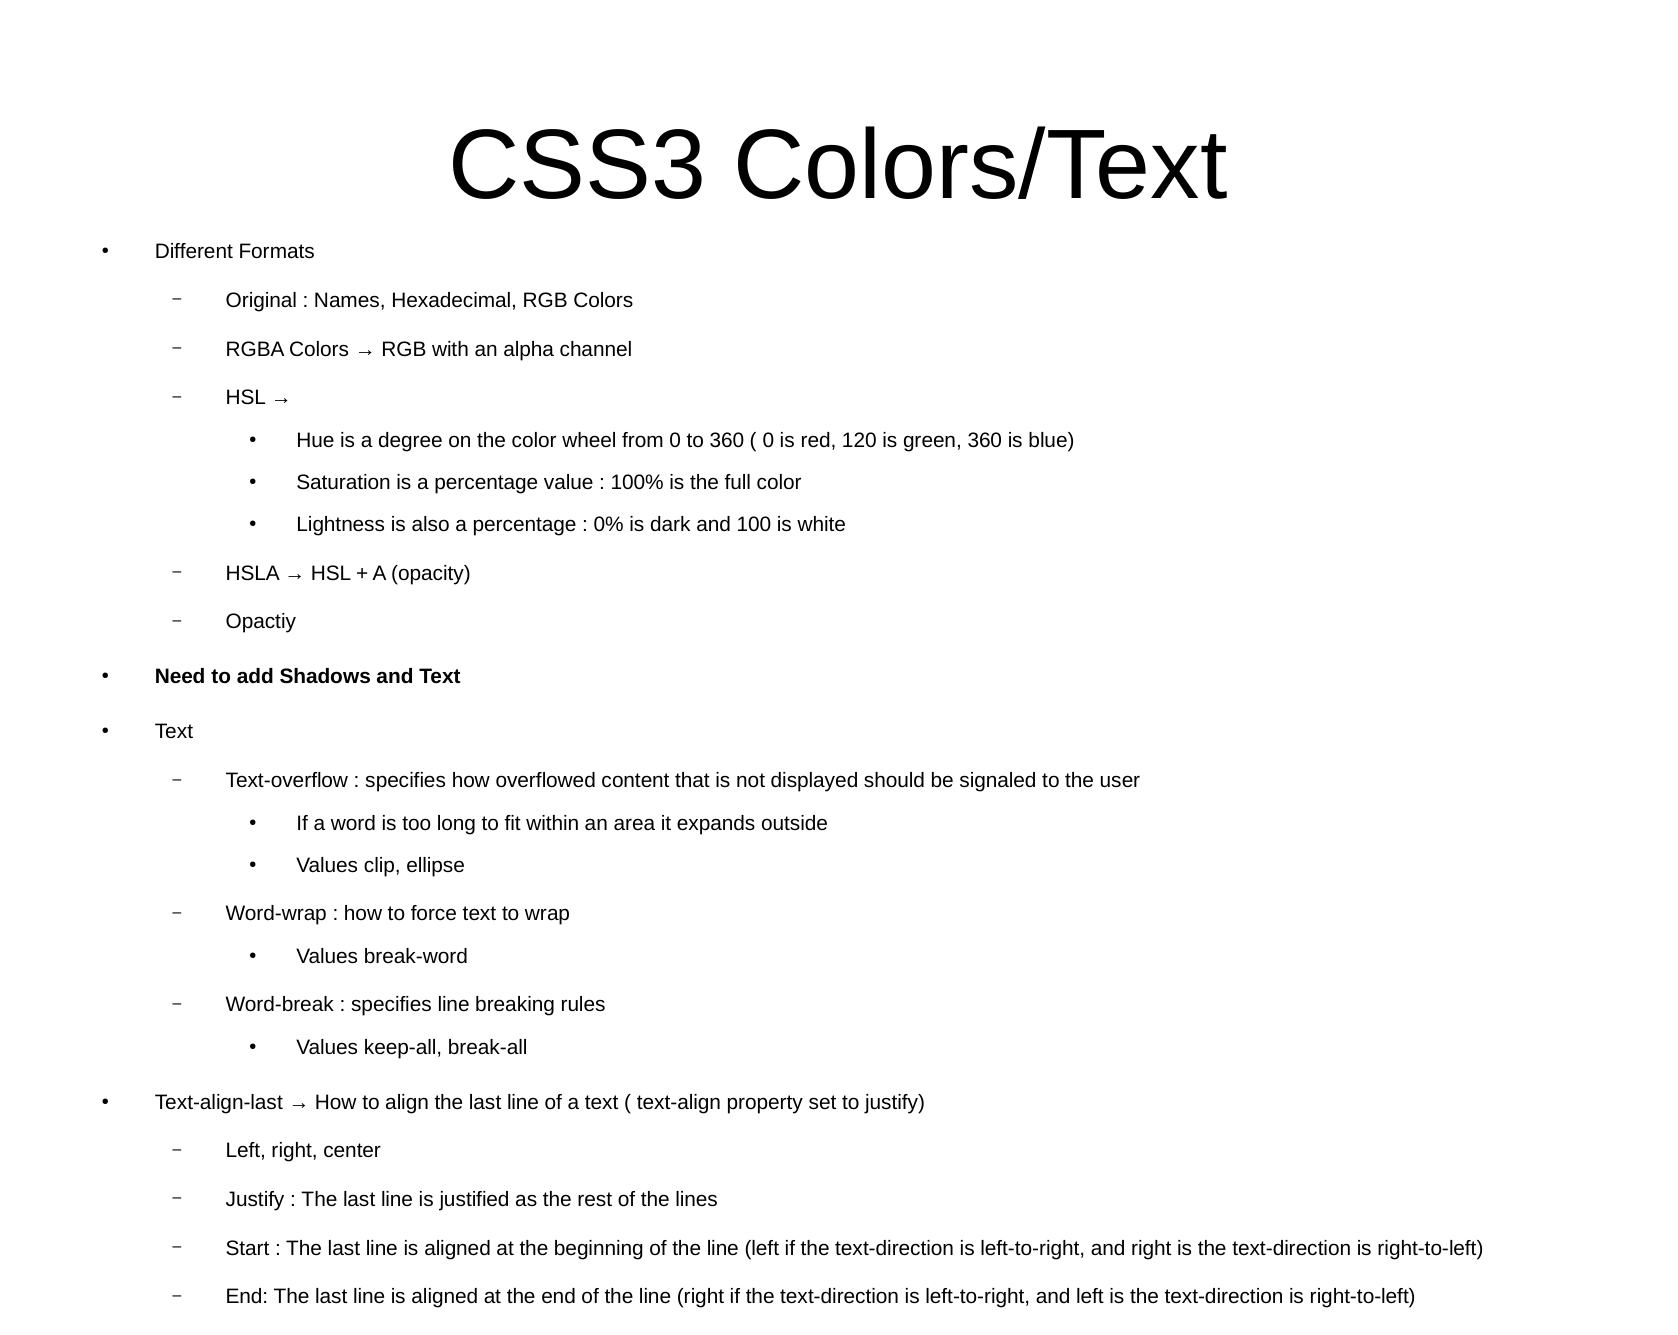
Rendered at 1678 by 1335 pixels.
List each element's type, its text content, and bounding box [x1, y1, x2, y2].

list Different Formats Original : Names, Hexadecimal, RGB Colors RGBA Colors → RGB with an alpha channel HSL → Hue is a degree on the color wheel from 0 to 360 ( 0 is red, 120 is green, 360 is blue) Saturation is a percentage value : 100% is the full color Lightness is also a percentage : 0% is dark and 100 is white HSLA → HSL + A (opacity) Opactiy Need to add Shadows and Text Text Text-overflow : specifies how overflowed content that is not displayed should be signaled to the user If a word is too long to fit within an area it expands outside Values clip, ellipse Word-wrap : how to force text to wrap Values break-word Word-break : specifies line breaking rules Values keep-all, break-all Text-align-last → How to align the last line of a text ( text-align property set to justify) Left, right, center Justify : The last line is justified as the rest of the lines Start : The last line is aligned at the beginning of the line (left if the text-direction is left-to-right, and right is the text-direction is right-to-left) End: The last line is aligned at the end of the line (right if the text-direction is left-to-right, and left is the text-direction is right-to-left) [83, 240, 1594, 1321]
title CSS3 Colors/Text [83, 53, 1594, 240]
